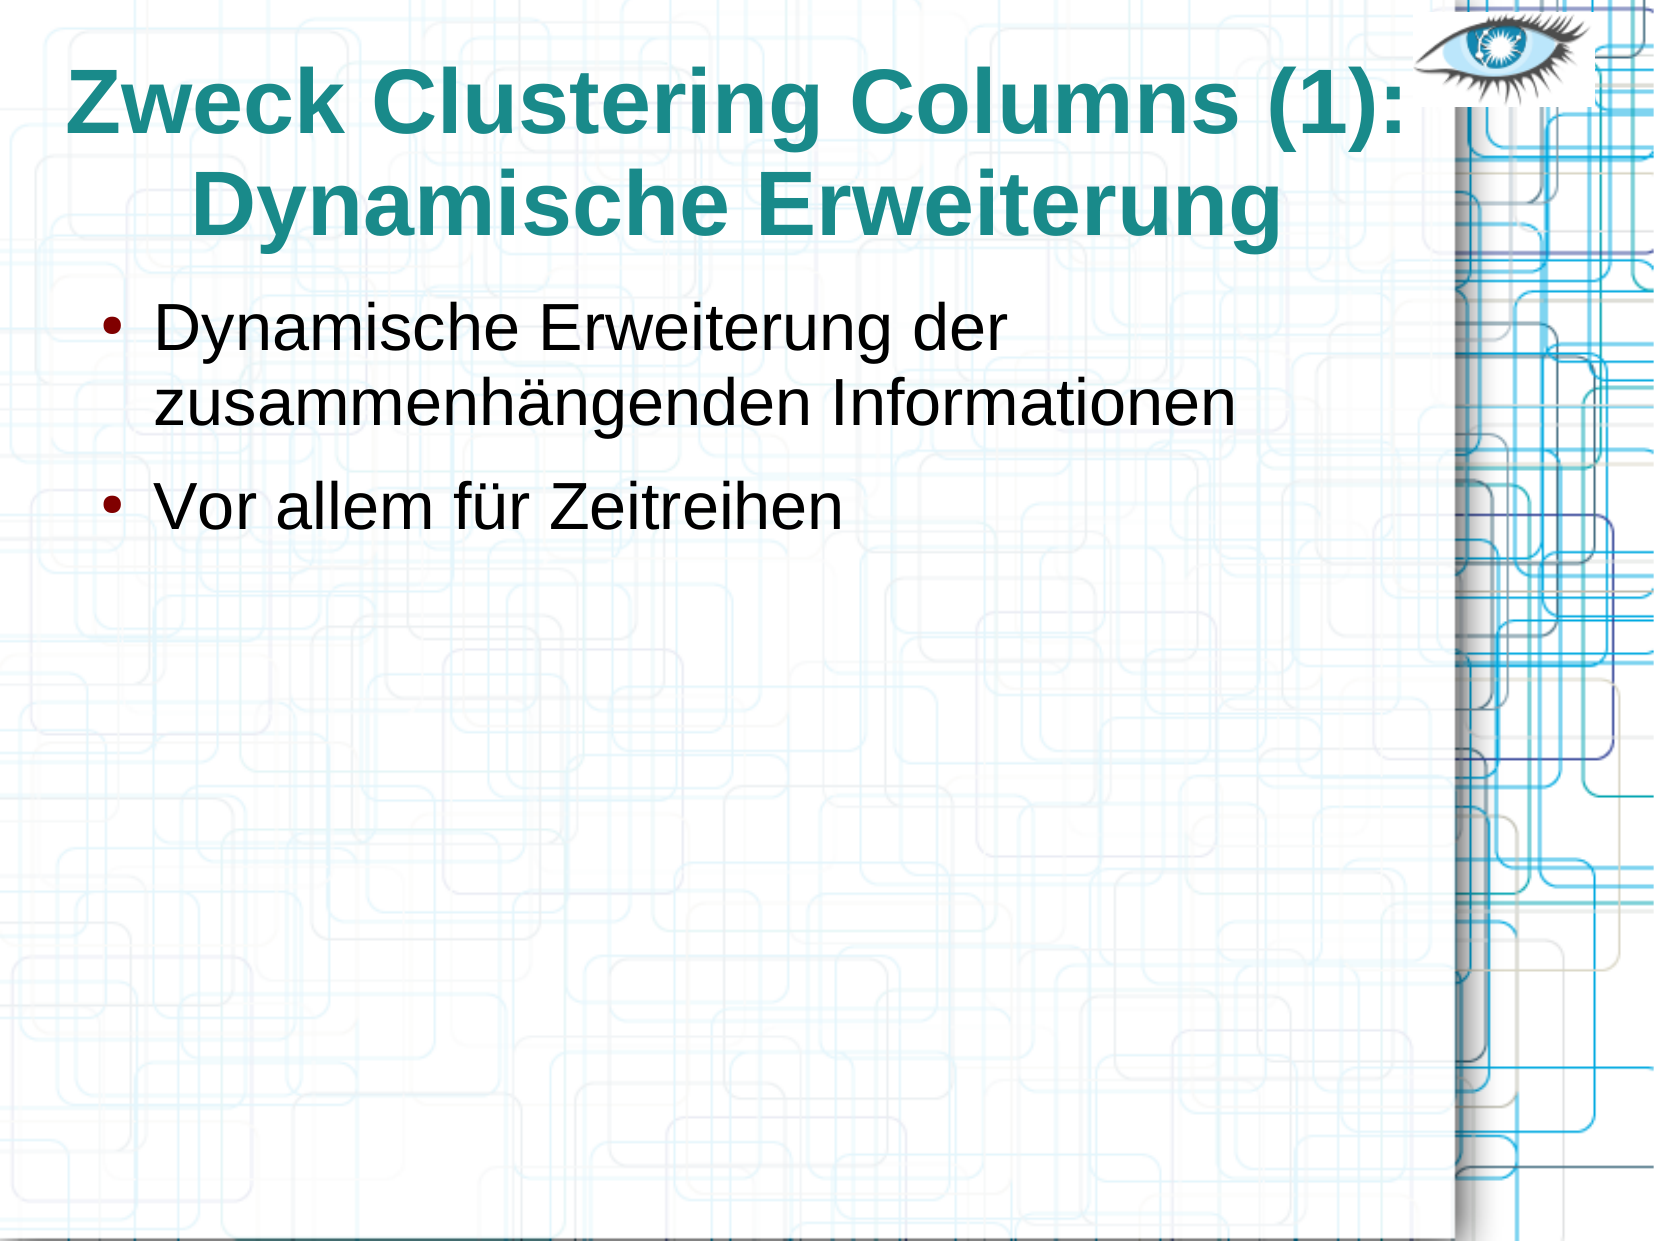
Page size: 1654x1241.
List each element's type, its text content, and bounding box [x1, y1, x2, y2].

picture [0, 0, 1654, 1241]
title Zweck Clustering Columns (1): Dynamische Erweiterung [59, 49, 1418, 257]
list Dynamische Erweiterung der zusammenhängenden Informationen Vor allem für Zeitreihen [82, 290, 1418, 1109]
